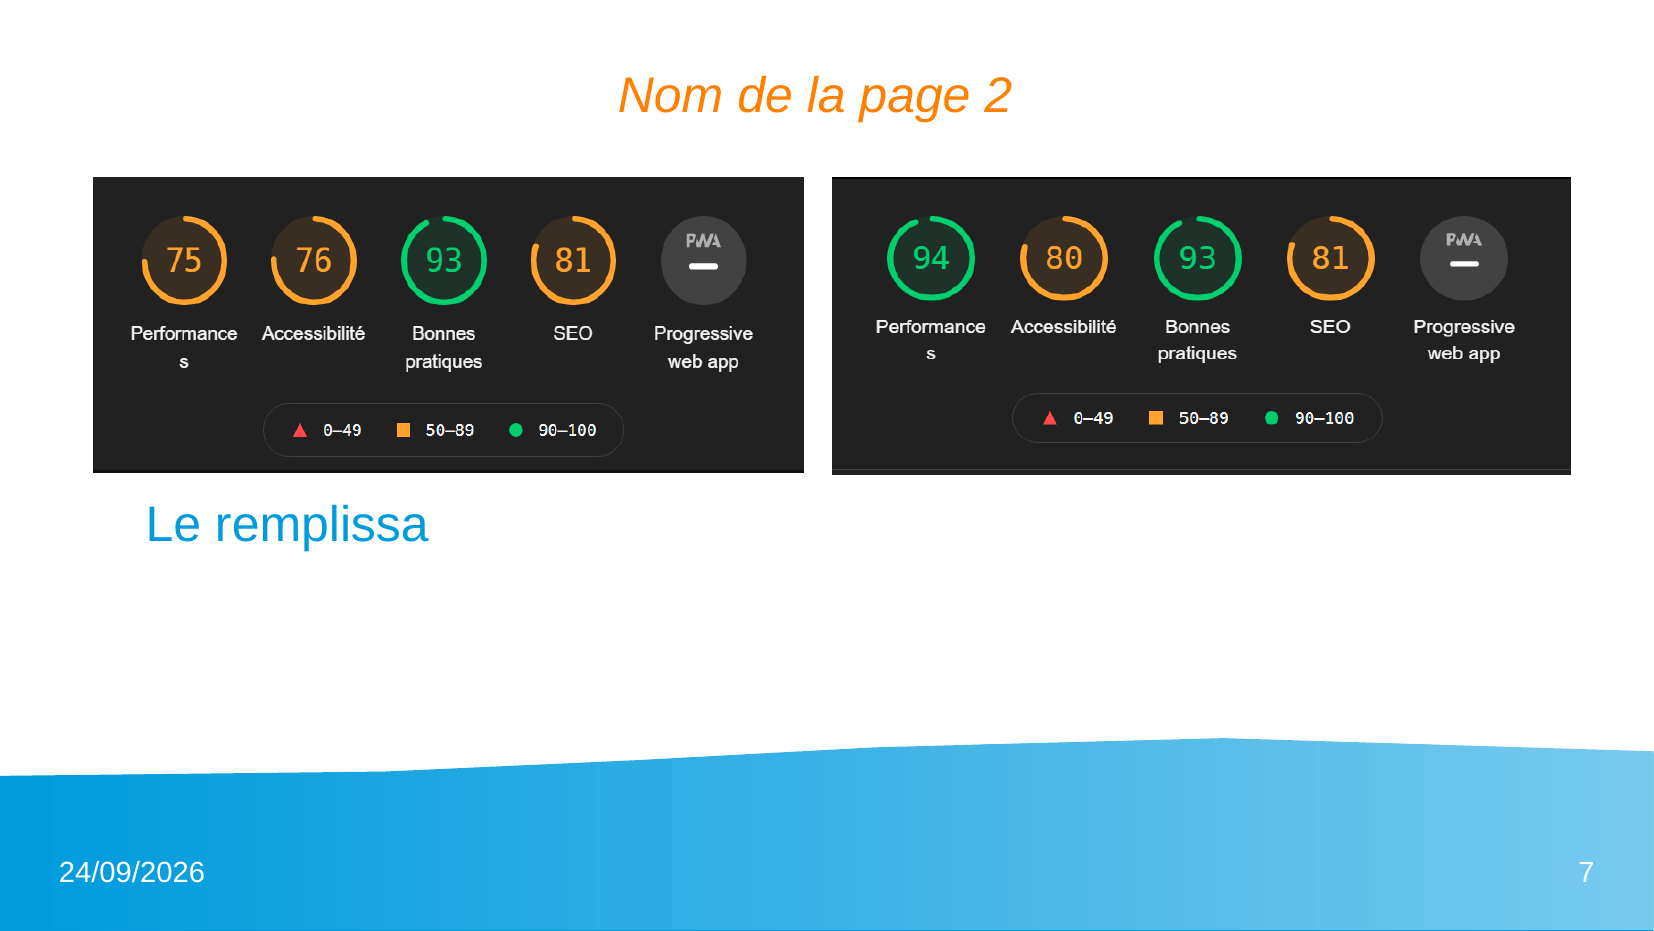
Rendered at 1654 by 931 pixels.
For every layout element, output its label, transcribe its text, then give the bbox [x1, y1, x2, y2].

picture [832, 177, 1571, 475]
list Le remplissa [74, 496, 1611, 721]
title Nom de la page 2 [93, 0, 1570, 178]
picture [93, 177, 804, 473]
